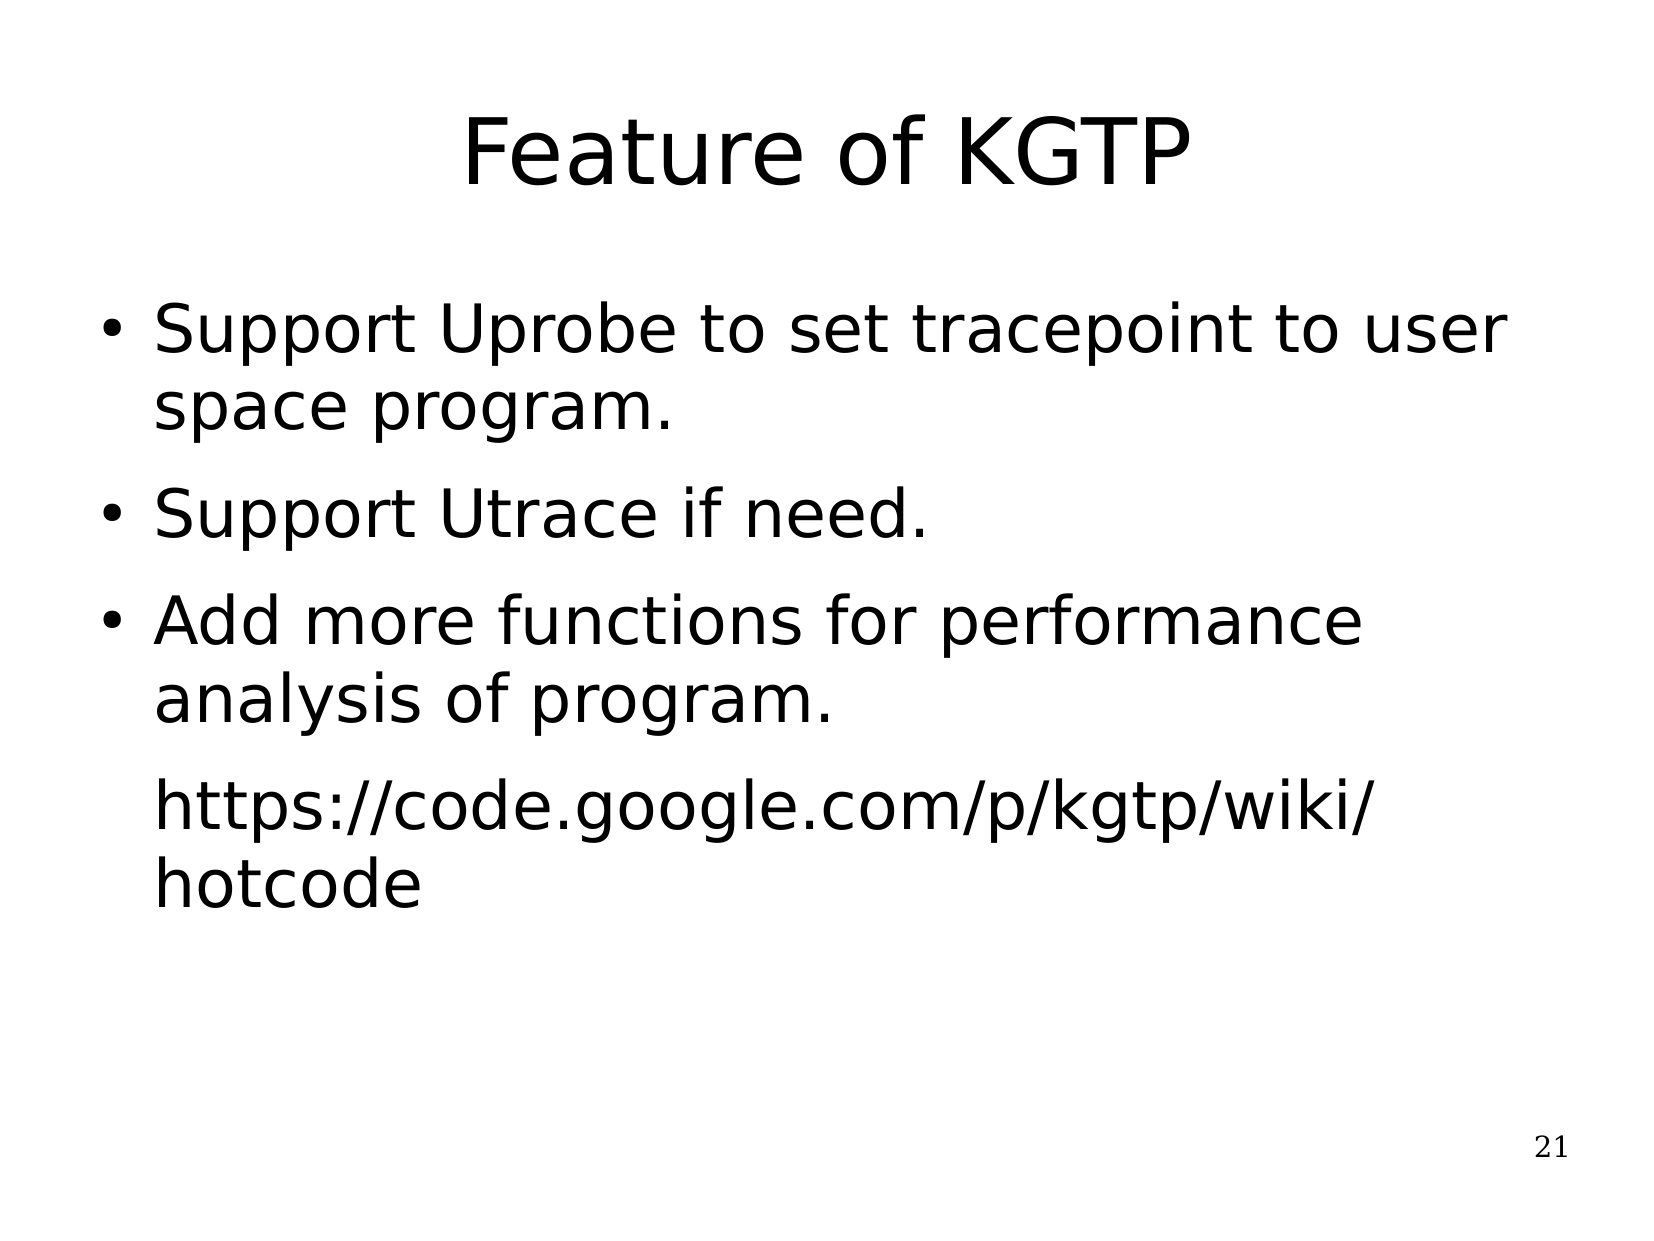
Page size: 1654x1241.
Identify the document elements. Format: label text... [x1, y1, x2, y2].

title Feature of KGTP [82, 49, 1571, 257]
list Support Uprobe to set tracepoint to user space program. Support Utrace if need. Add more functions for performance analysis of program. https://code.google.com/p/kgtp/wiki/hotcode [82, 290, 1571, 1152]
